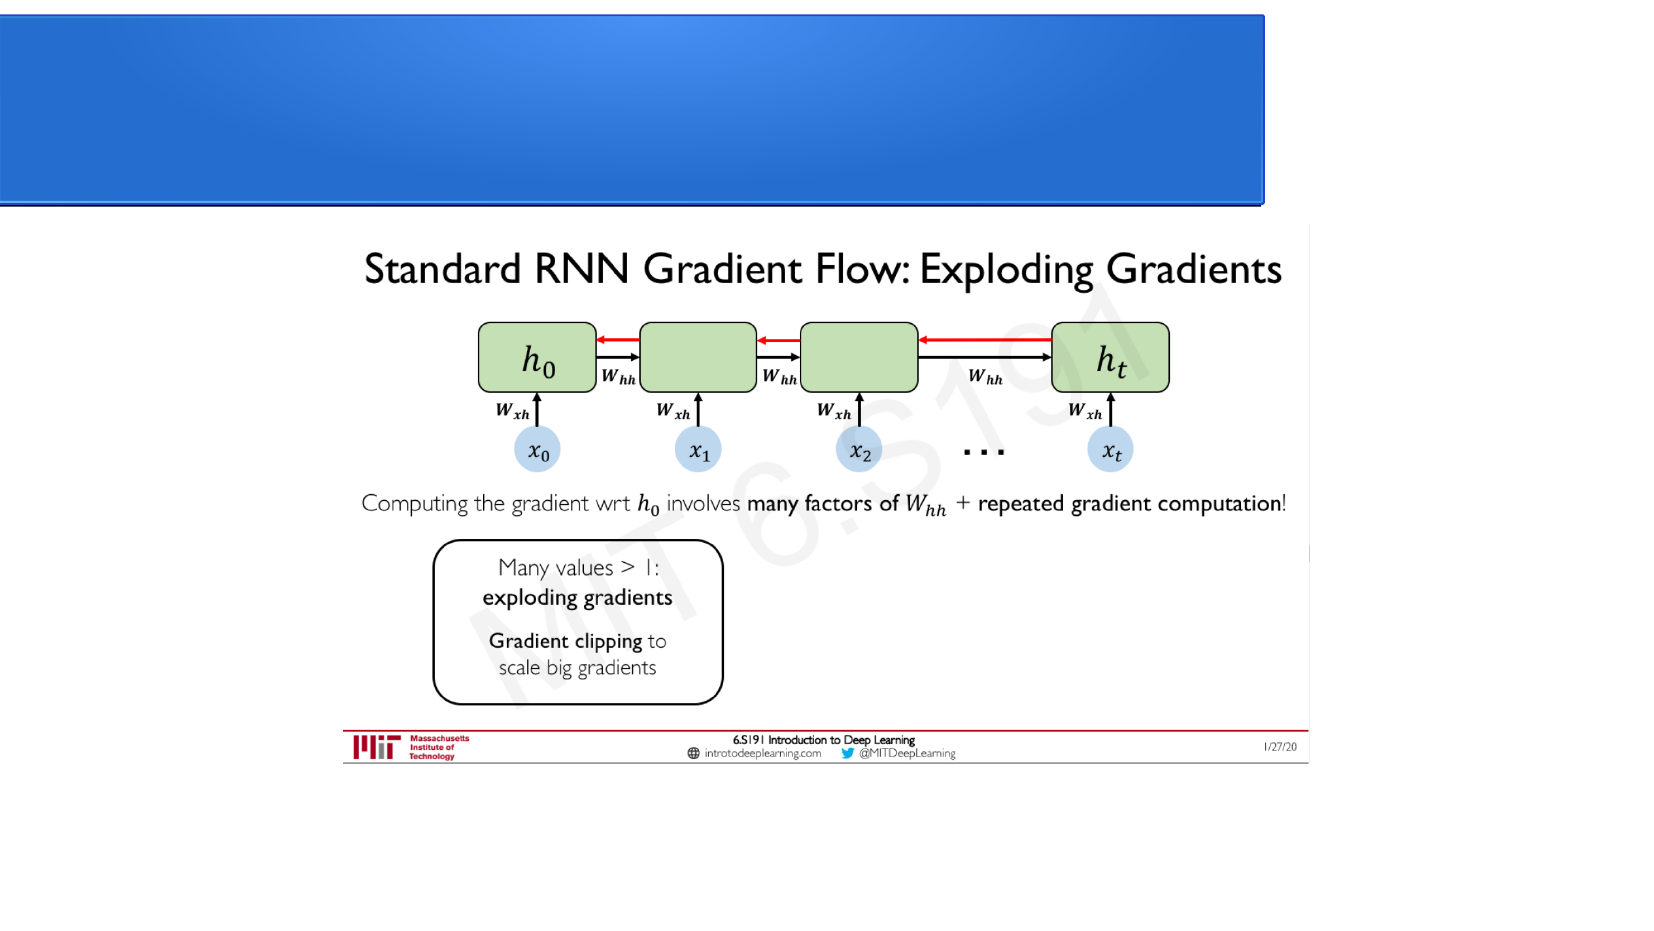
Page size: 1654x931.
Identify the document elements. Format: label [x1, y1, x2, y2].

picture [343, 224, 1310, 764]
